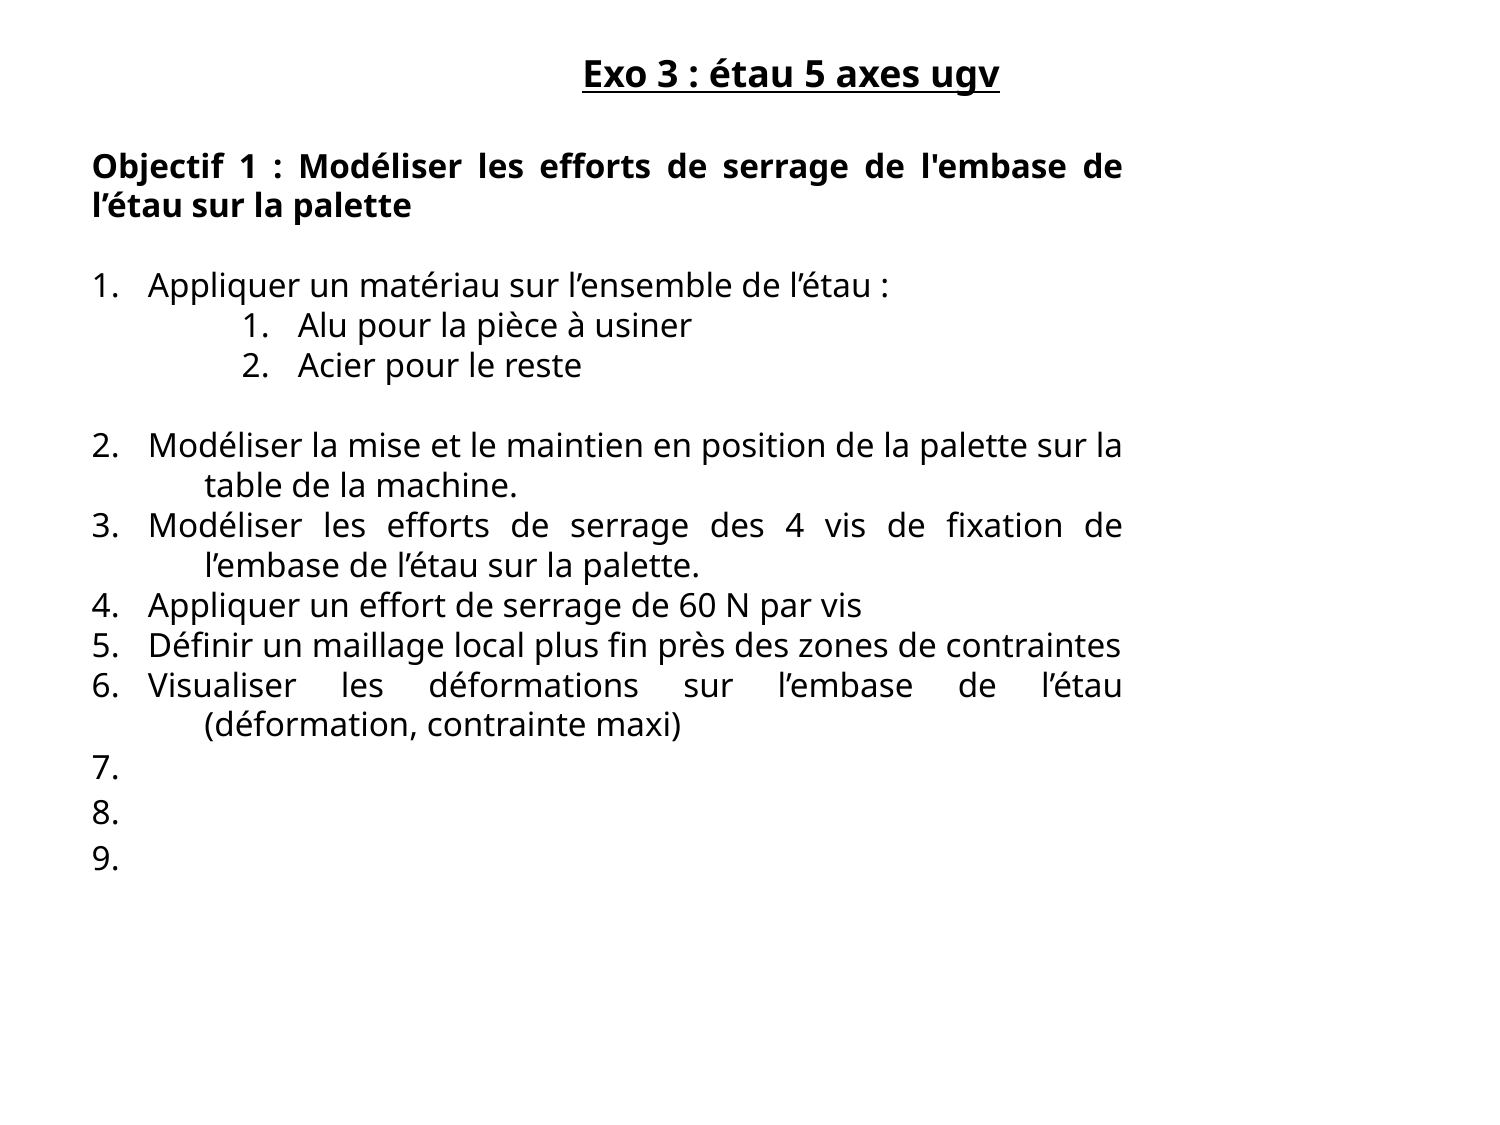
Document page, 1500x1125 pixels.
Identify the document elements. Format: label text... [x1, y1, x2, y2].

text_box Exo 3 : étau 5 axes ugv [371, 42, 1211, 104]
text_box Objectif 1 : Modéliser les efforts de serrage de l'embase de l’étau sur la palette Appliquer un matériau sur l’ensemble de l’étau : Alu pour la pièce à usiner Acier pour le reste Modéliser la mise et le maintien en position de la palette sur la table de la machine. Modéliser les efforts de serrage des 4 vis de fixation de l’embase de l’étau sur la palette. Appliquer un effort de serrage de 60 N par vis Définir un maillage local plus fin près des zones de contraintes Visualiser les déformations sur l’embase de l’étau (déformation, contrainte maxi) [76, 137, 1140, 880]
